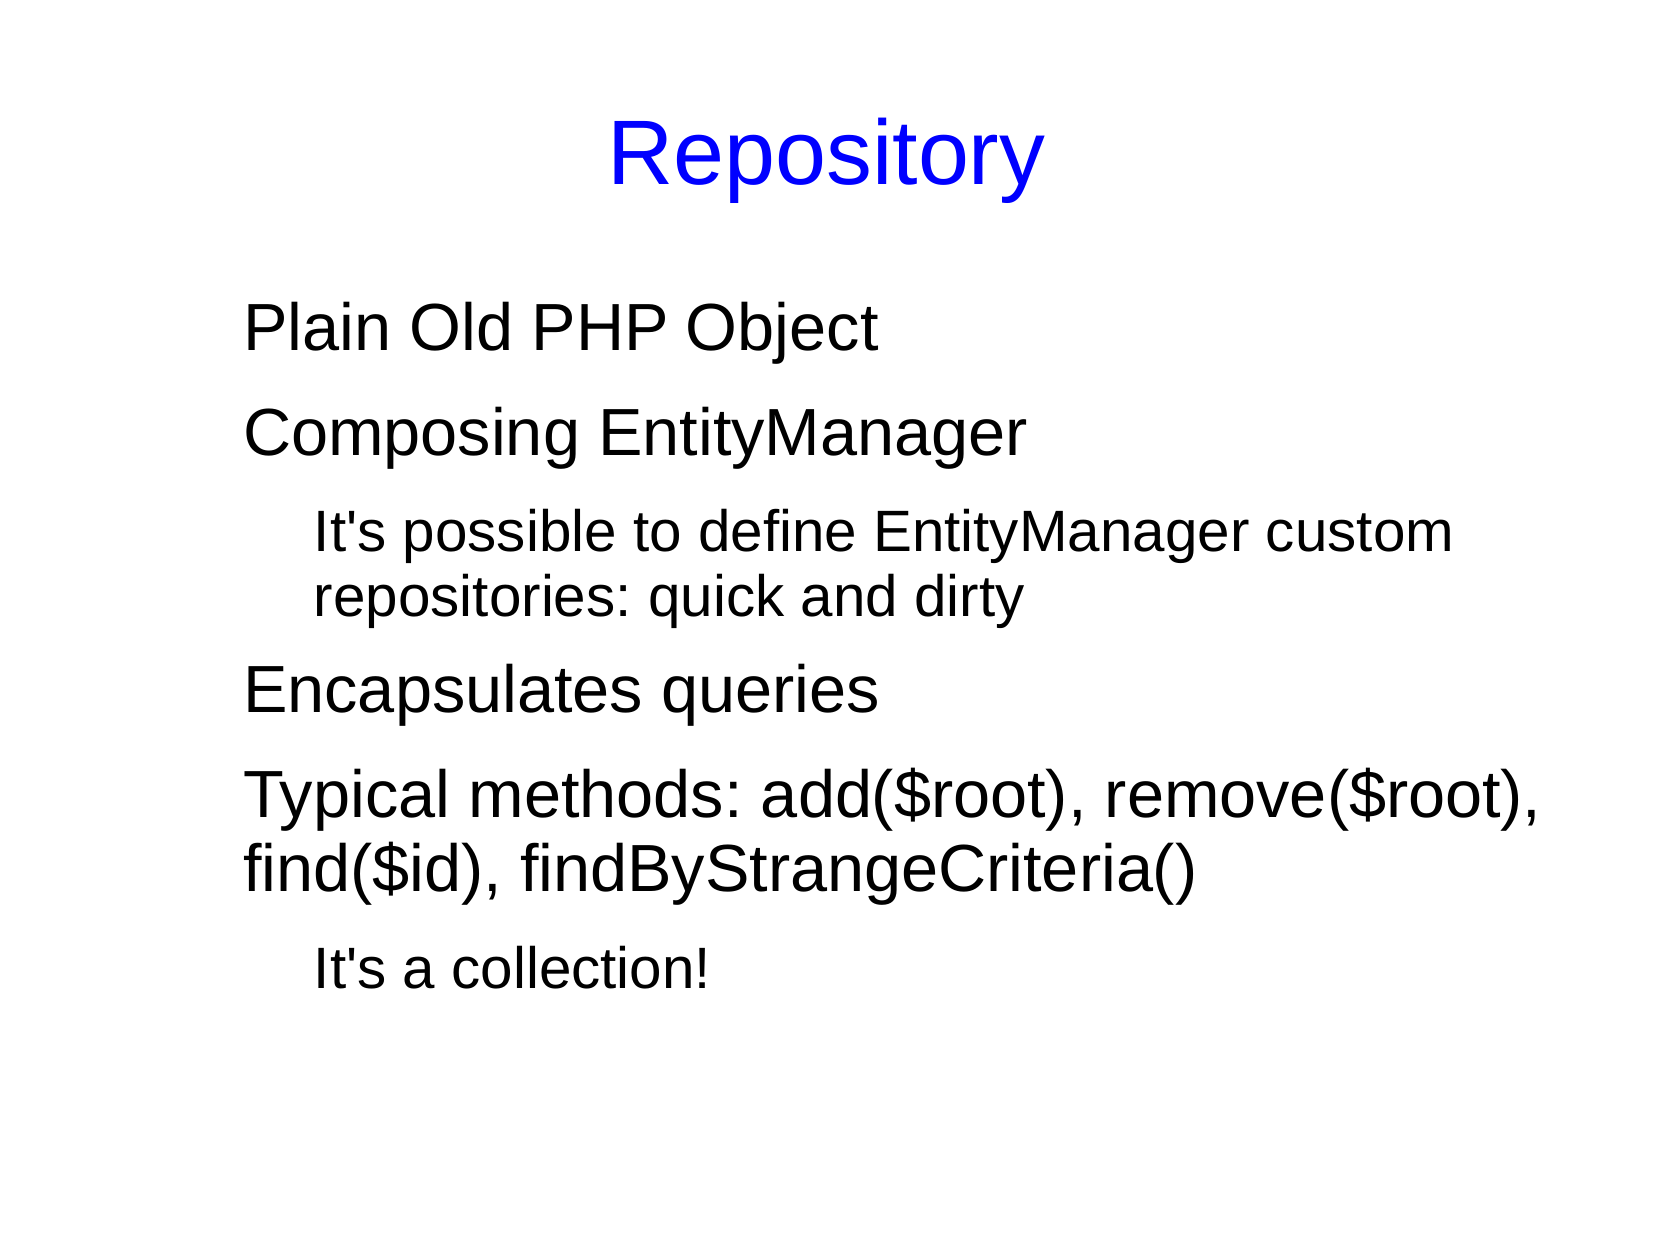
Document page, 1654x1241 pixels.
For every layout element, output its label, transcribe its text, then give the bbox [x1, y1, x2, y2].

title Repository [82, 56, 1571, 250]
list Plain Old PHP Object Composing EntityManager It's possible to define EntityManager custom repositories: quick and dirty Encapsulates queries Typical methods: add($root), remove($root), find($id), findByStrangeCriteria() It's a collection! [172, 290, 1571, 1109]
